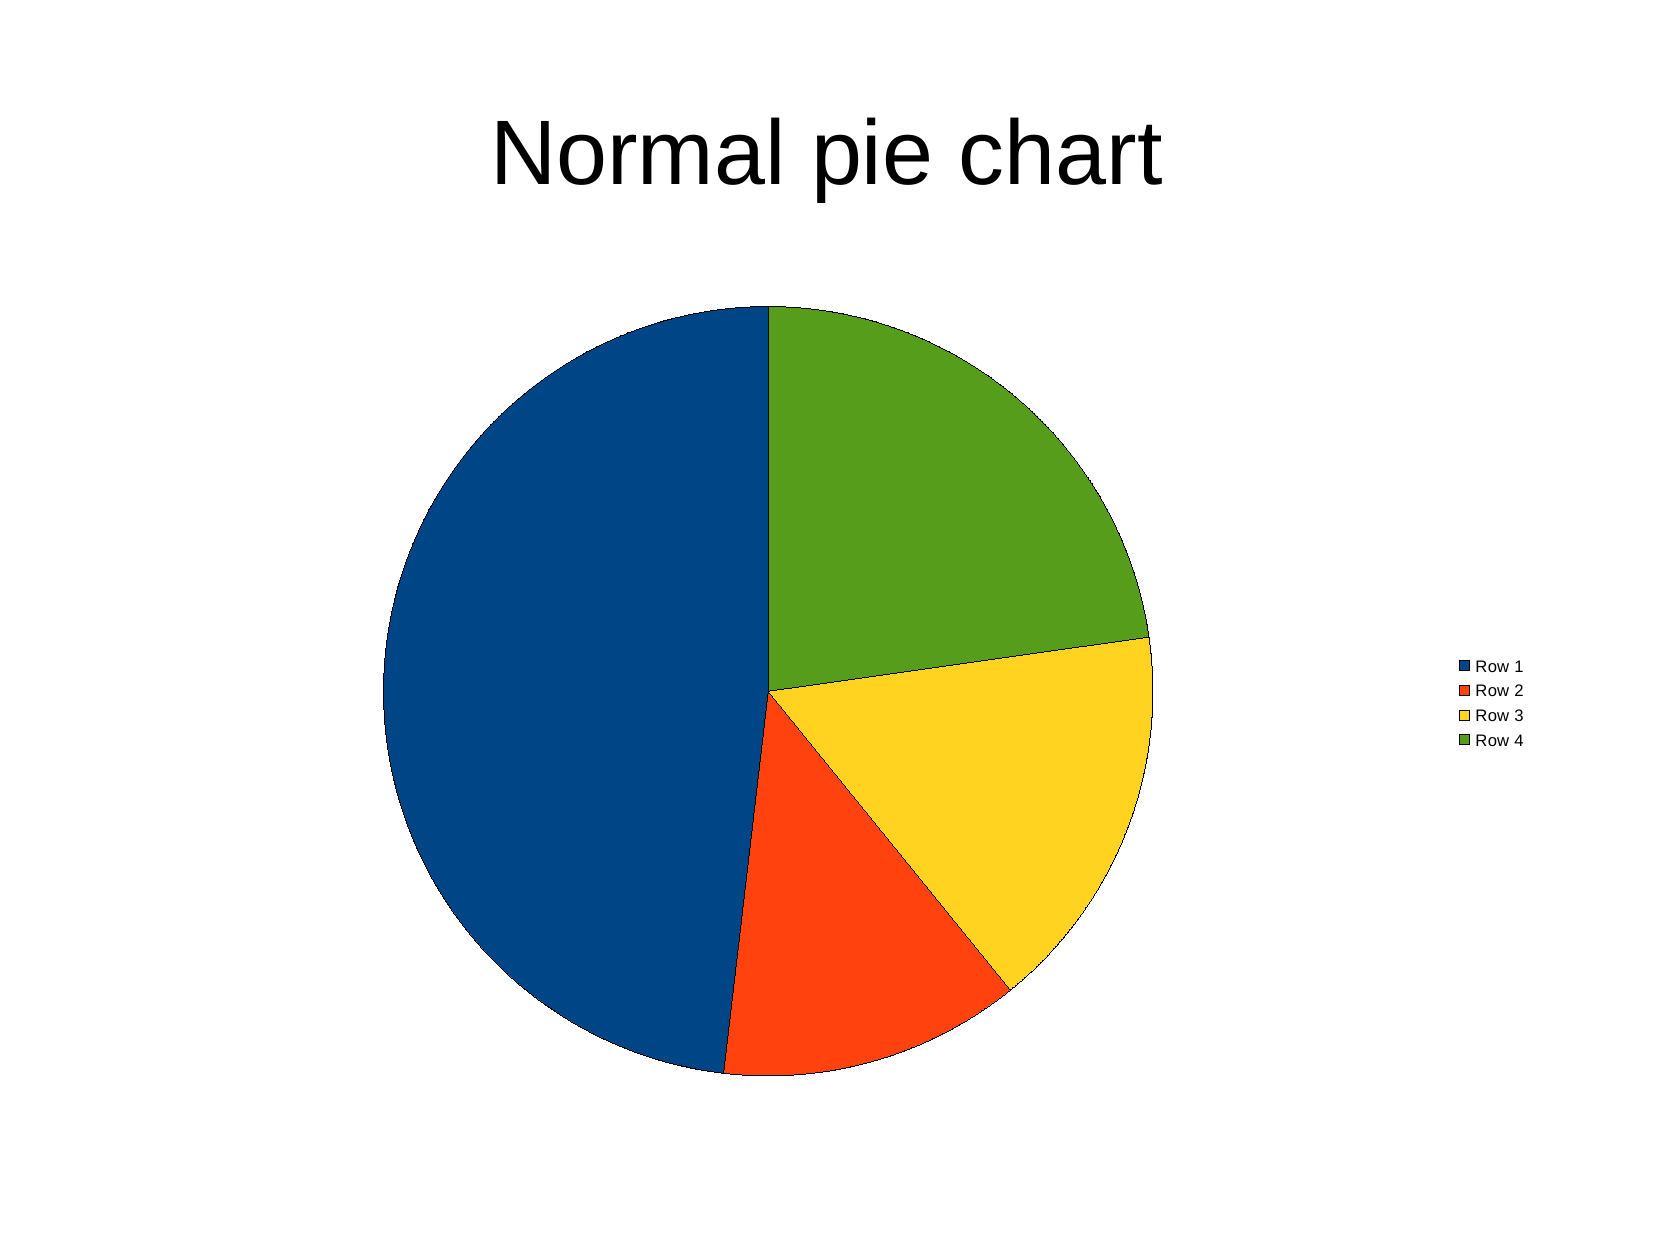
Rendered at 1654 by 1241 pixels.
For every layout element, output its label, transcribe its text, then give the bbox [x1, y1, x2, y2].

chart [82, 290, 1571, 1109]
title Normal pie chart [82, 56, 1571, 250]
